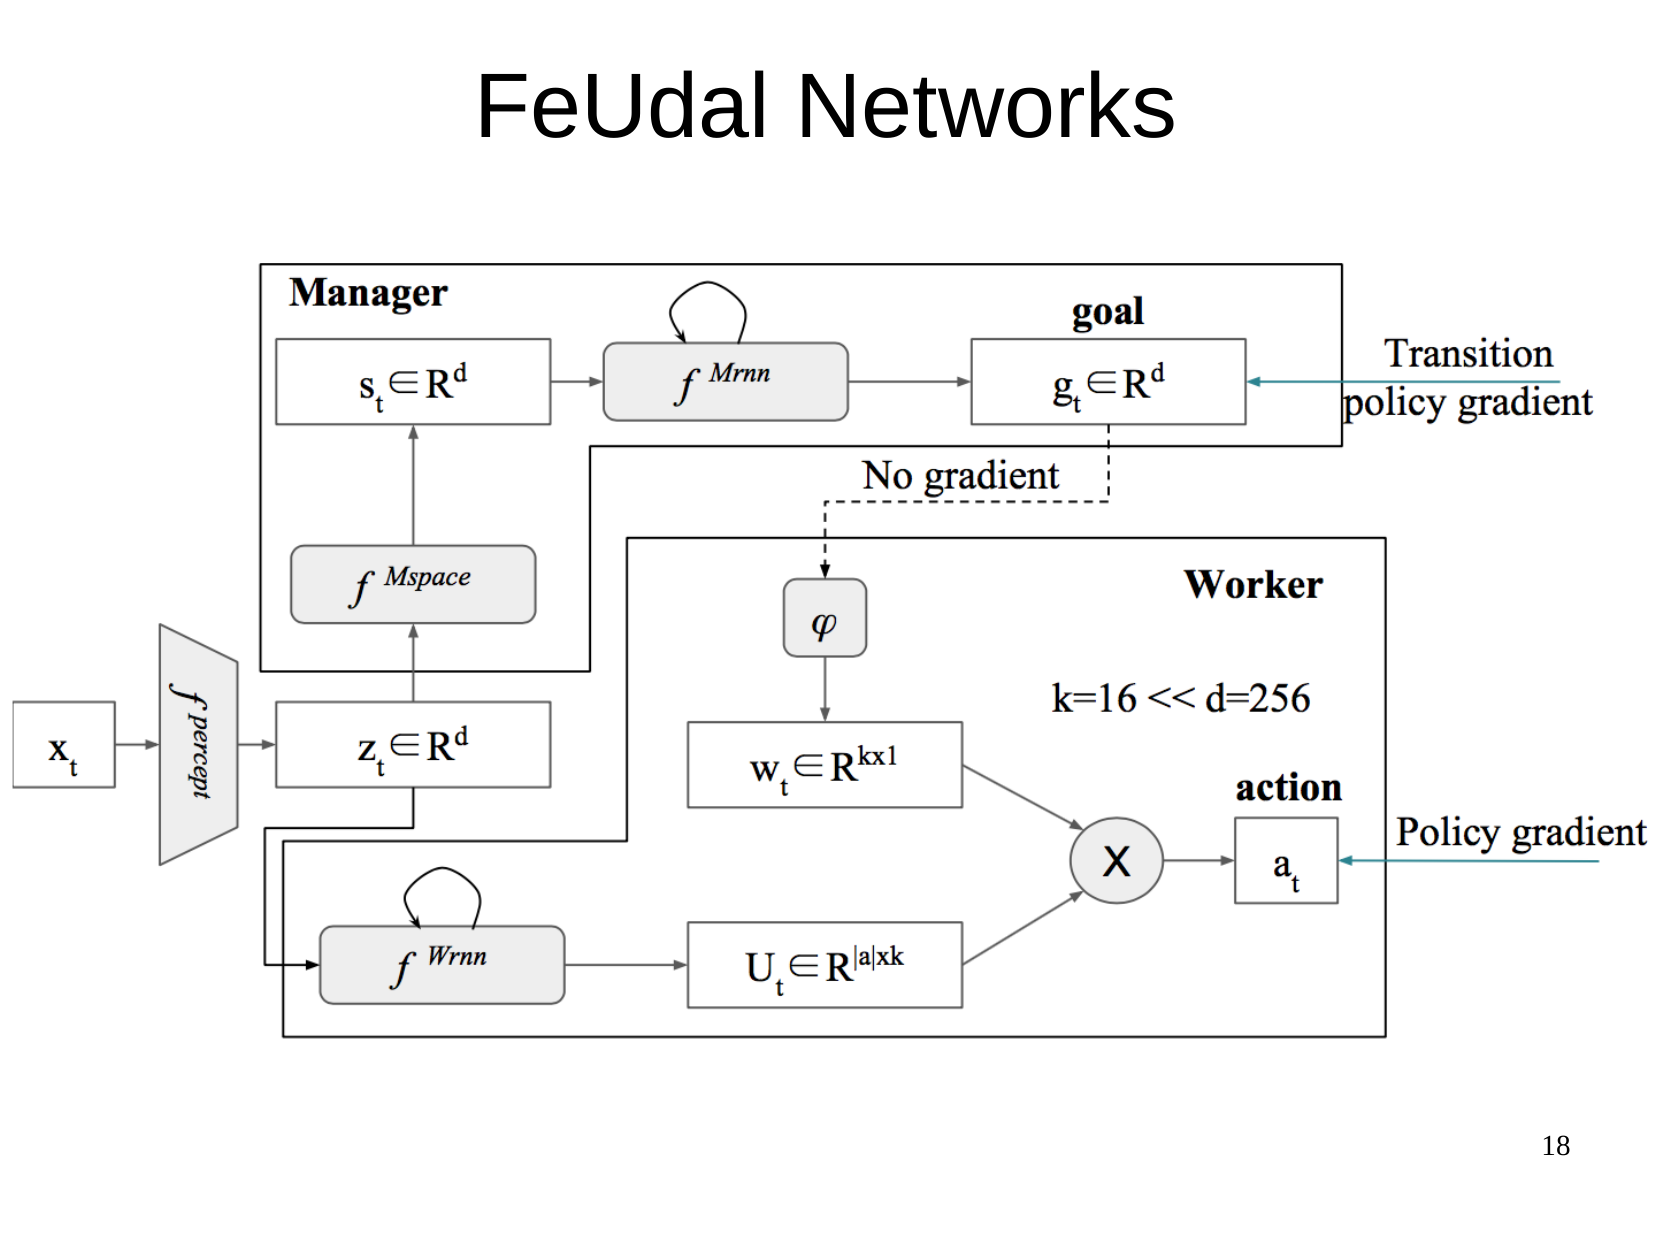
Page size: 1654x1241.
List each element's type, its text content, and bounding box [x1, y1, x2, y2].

title FeUdal Networks [82, 2, 1571, 210]
picture [0, 239, 1654, 1065]
